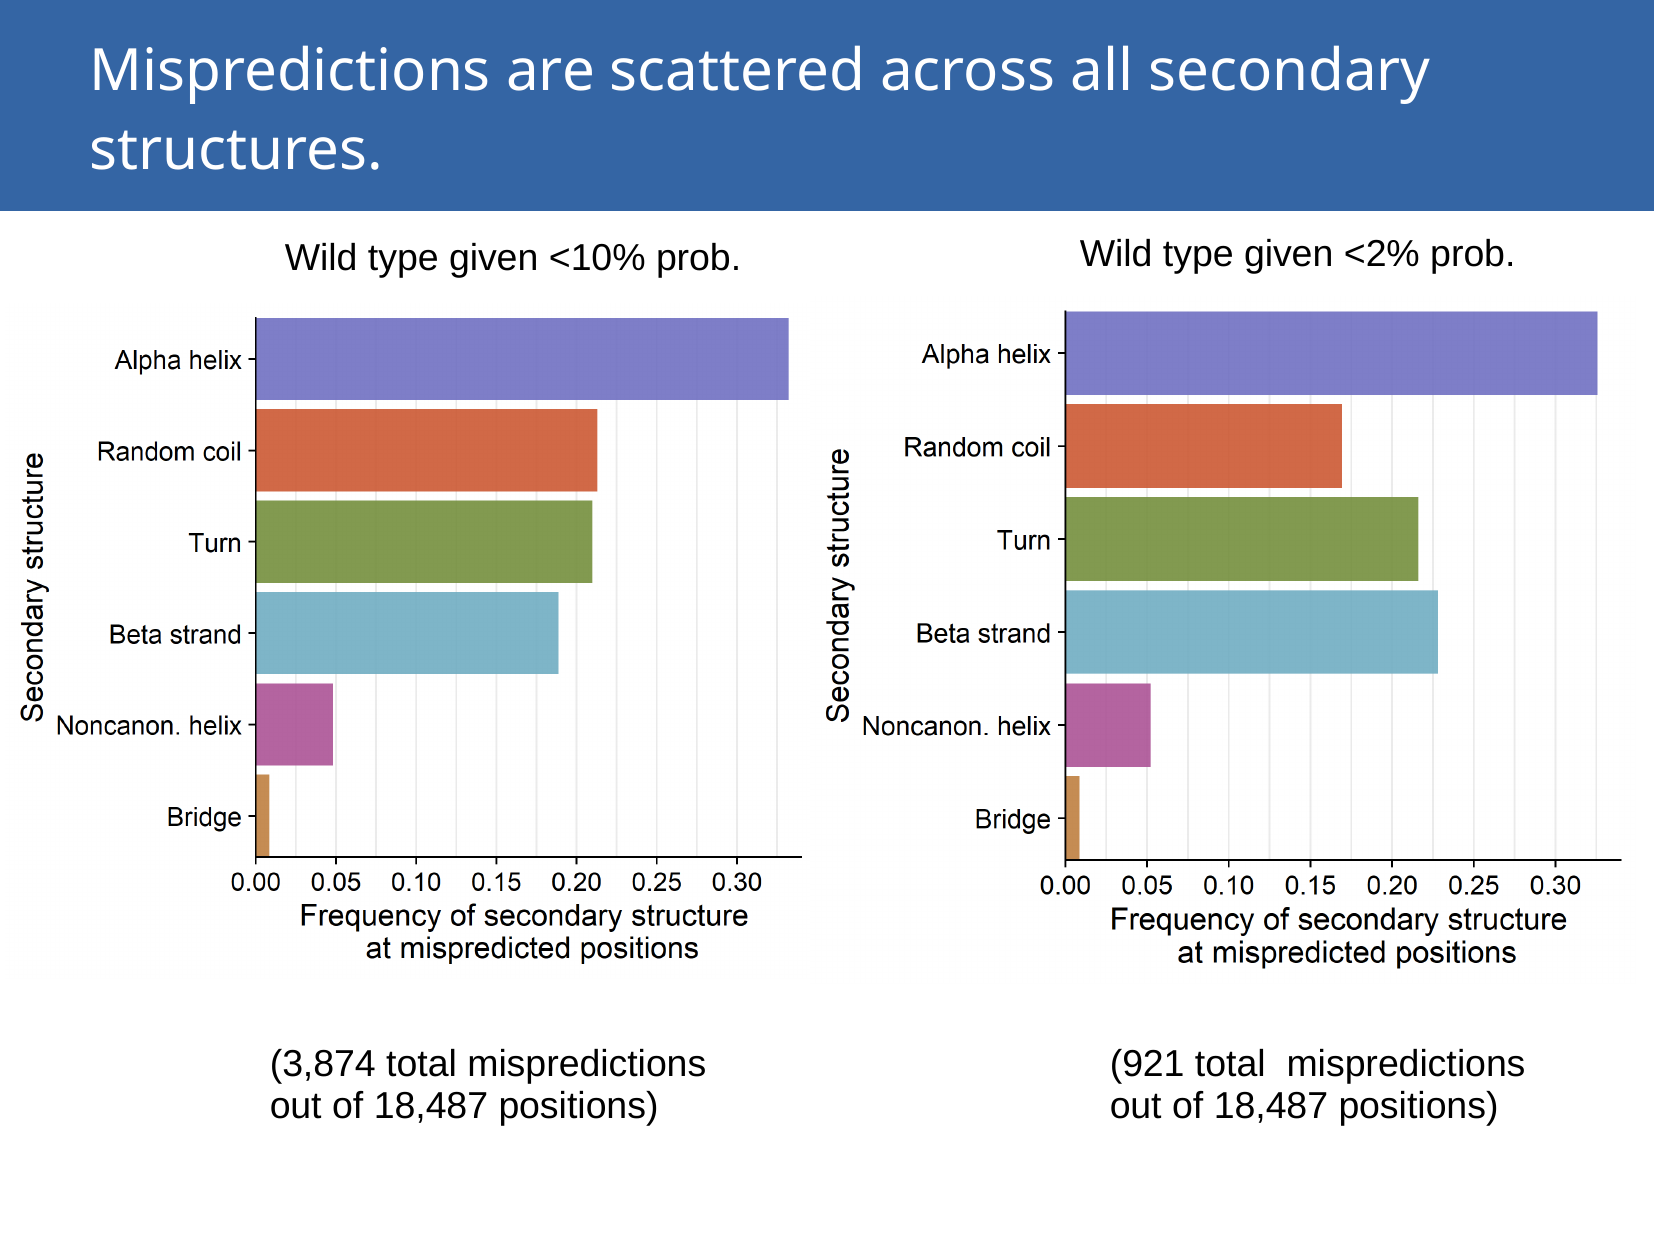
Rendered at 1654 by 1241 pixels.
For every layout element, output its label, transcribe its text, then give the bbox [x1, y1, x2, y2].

text_box (3,874 total mispredictions out of 18,487 positions) [255, 1035, 766, 1134]
picture [5, 296, 1636, 984]
text_box Mispredictions are scattered across all secondary structures. [0, 20, 1647, 245]
text_box Wild type given <10% prob. [270, 228, 781, 328]
text_box (921 total mispredictions out of 18,487 positions) [1095, 1035, 1591, 1171]
text_box Wild type given <2% prob. [1065, 225, 1576, 324]
text_box [0, 0, 1654, 211]
